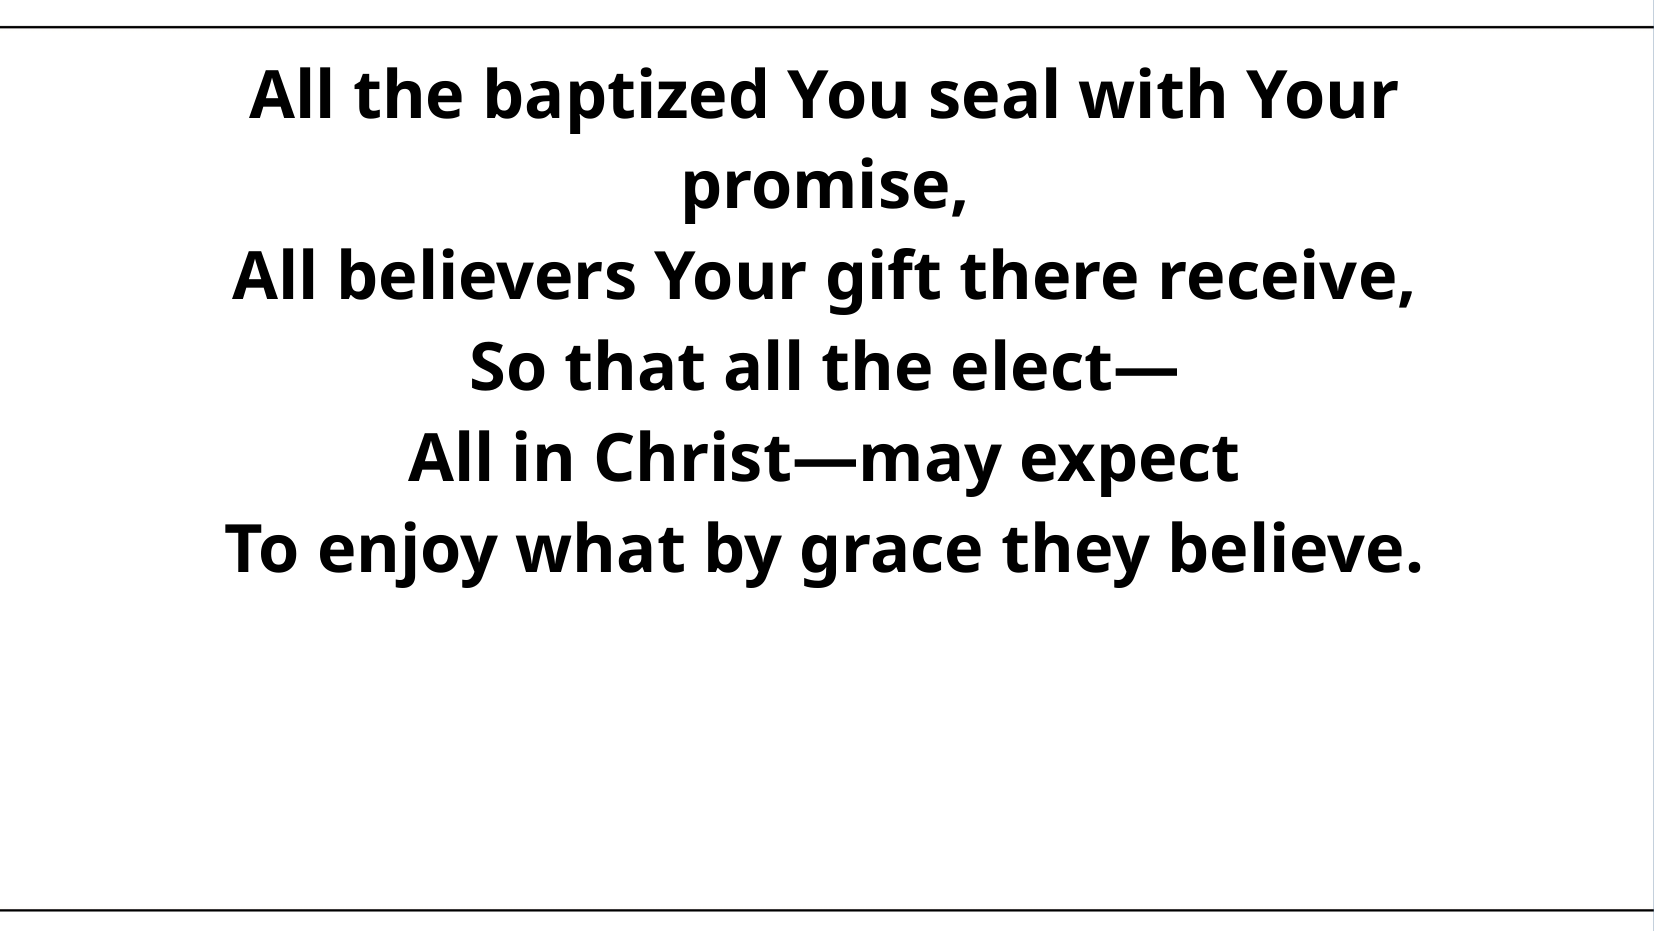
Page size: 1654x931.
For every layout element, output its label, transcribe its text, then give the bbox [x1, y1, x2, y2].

picture [0, 0, 1654, 931]
text_box All the baptized You seal with Your promise, All believers Your gift there receive, So that all the elect— All in Christ—may expect To enjoy what by grace they believe. [105, 39, 1546, 499]
